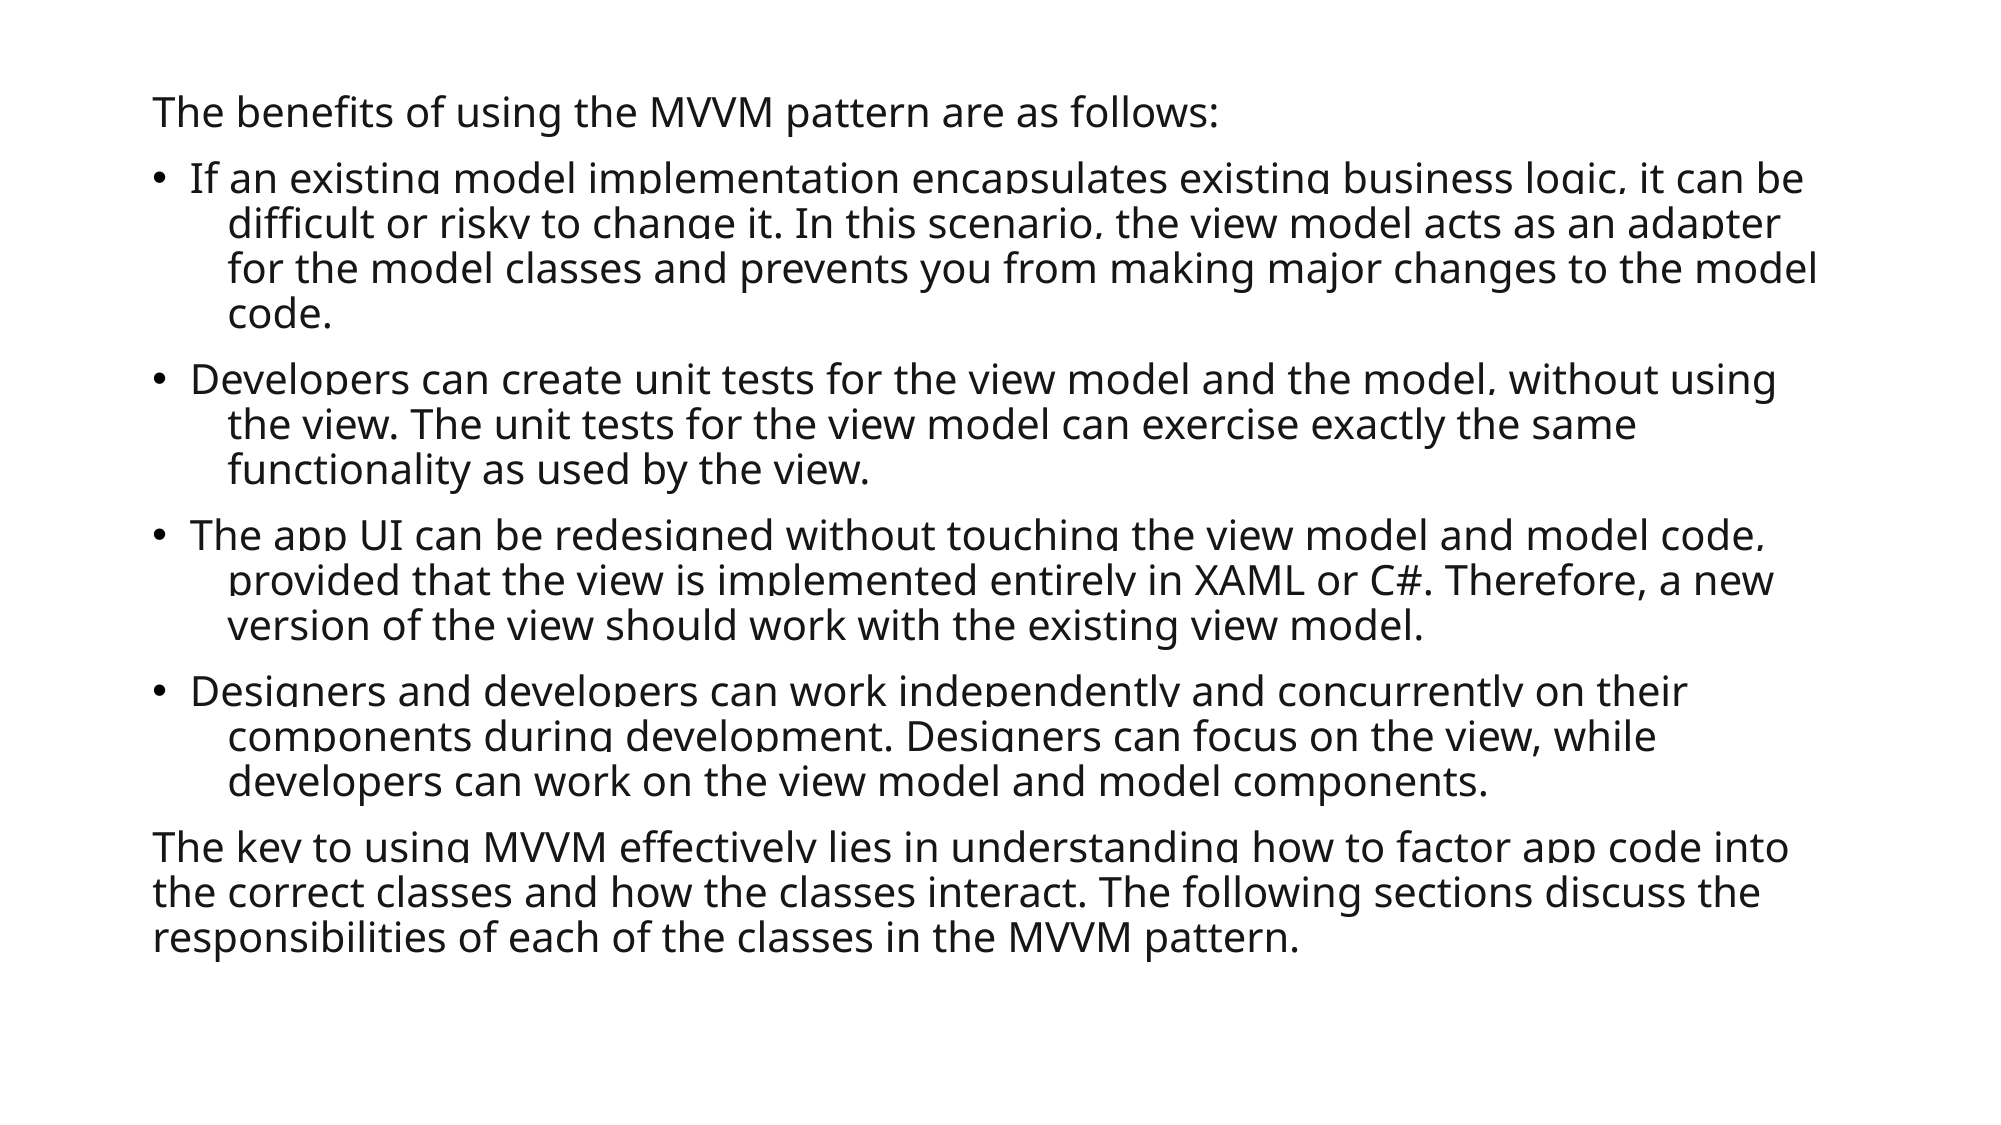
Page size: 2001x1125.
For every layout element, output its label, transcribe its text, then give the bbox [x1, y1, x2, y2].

list The benefits of using the MVVM pattern are as follows: If an existing model implementation encapsulates existing business logic, it can be difficult or risky to change it. In this scenario, the view model acts as an adapter for the model classes and prevents you from making major changes to the model code. Developers can create unit tests for the view model and the model, without using the view. The unit tests for the view model can exercise exactly the same functionality as used by the view. The app UI can be redesigned without touching the view model and model code, provided that the view is implemented entirely in XAML or C#. Therefore, a new version of the view should work with the existing view model. Designers and developers can work independently and concurrently on their components during development. Designers can focus on the view, while developers can work on the view model and model components. The key to using MVVM effectively lies in understanding how to factor app code into the correct classes and how the classes interact. The following sections discuss the responsibilities of each of the classes in the MVVM pattern. [137, 83, 1863, 1014]
